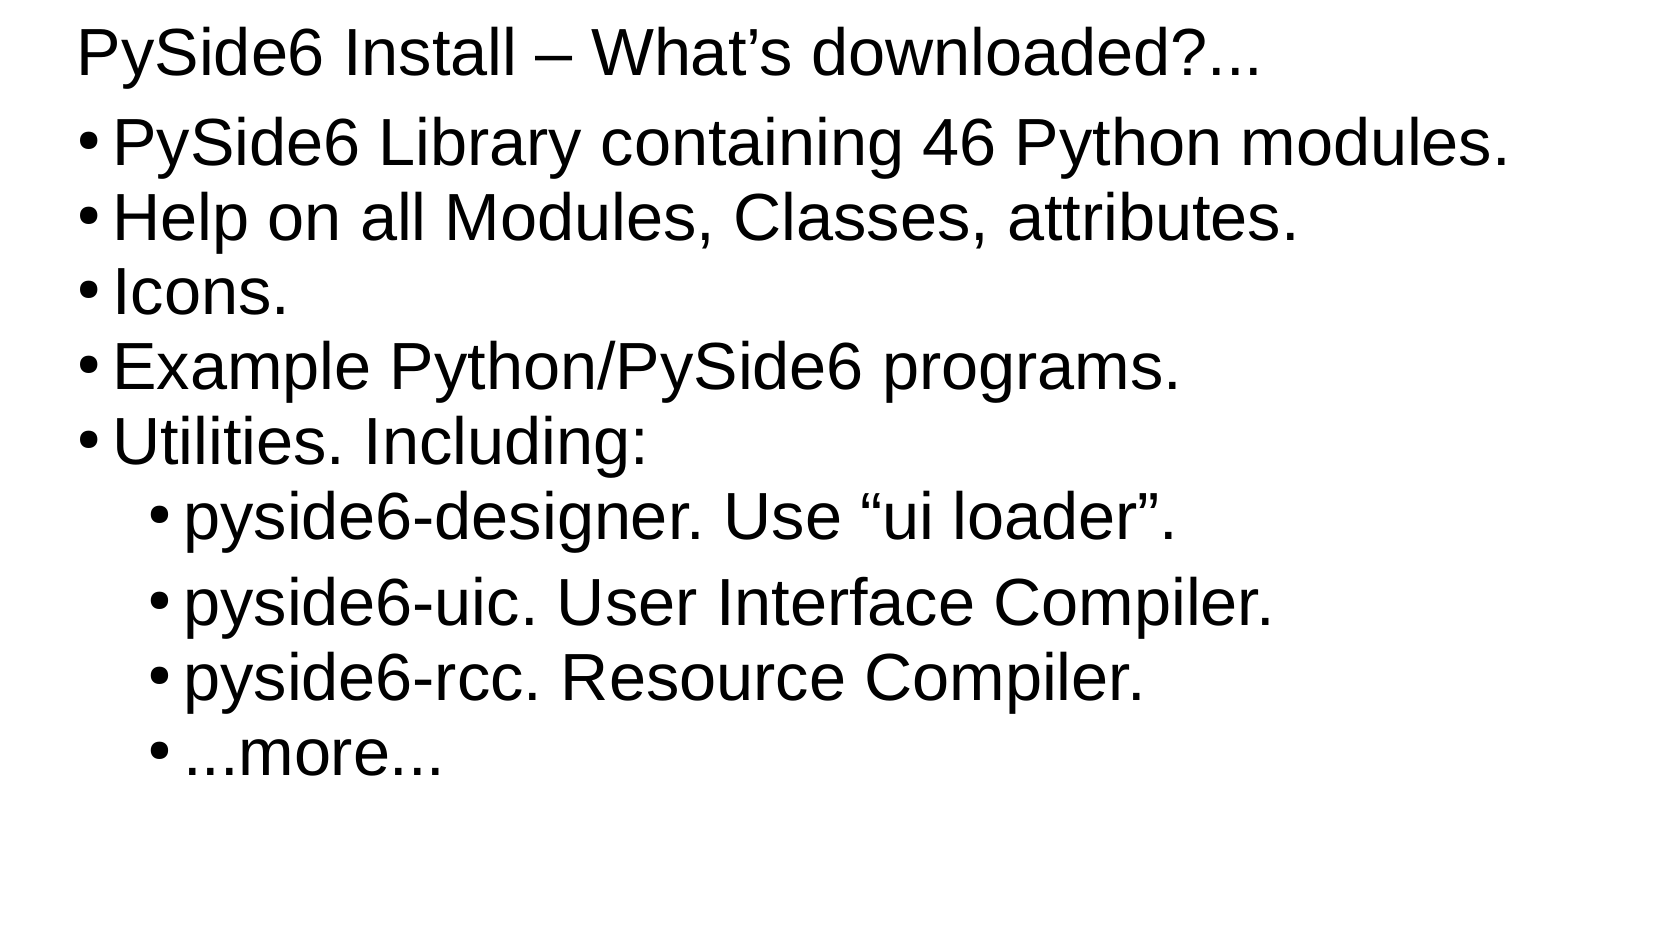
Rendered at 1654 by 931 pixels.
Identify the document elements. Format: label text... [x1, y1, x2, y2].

subtitle PySide6 Install – What’s downloaded?... [76, 14, 1625, 117]
text_box PySide6 Library containing 46 Python modules. Help on all Modules, Classes, attributes. Icons. Example Python/PySide6 programs. Utilities. Including: pyside6-designer. Use “ui loader”. pyside6-uic. User Interface Compiler. pyside6-rcc. Resource Compiler. ...more... [76, 104, 1565, 790]
